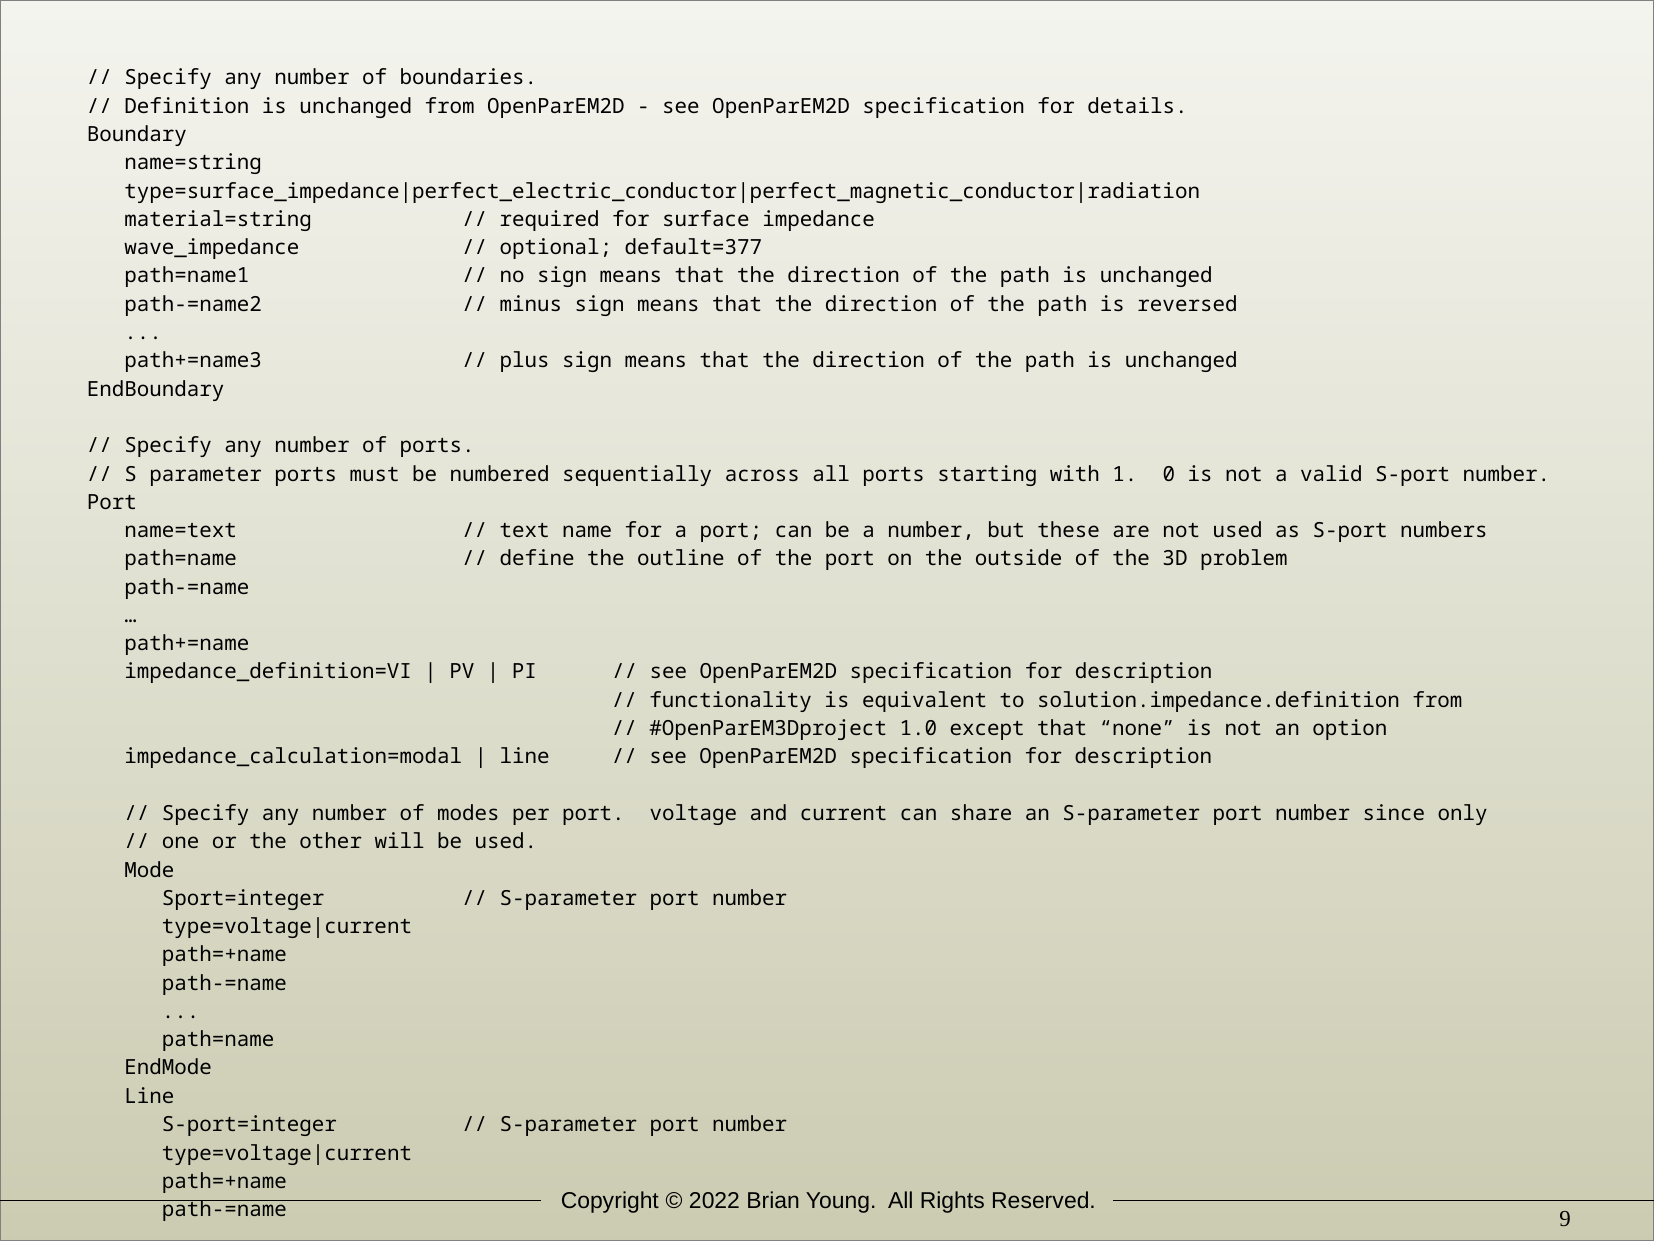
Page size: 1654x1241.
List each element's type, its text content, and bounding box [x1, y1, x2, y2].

list // Specify any number of boundaries. // Definition is unchanged from OpenParEM2D - see OpenParEM2D specification for details. Boundary name=string type=surface_impedance|perfect_electric_conductor|perfect_magnetic_conductor|radiation material=string // required for surface impedance wave_impedance // optional; default=377 path=name1 // no sign means that the direction of the path is unchanged path-=name2 // minus sign means that the direction of the path is reversed ... path+=name3 // plus sign means that the direction of the path is unchanged EndBoundary // Specify any number of ports. // S parameter ports must be numbered sequentially across all ports starting with 1. 0 is not a valid S-port number. Port name=text // text name for a port; can be a number, but these are not used as S-port numbers path=name // define the outline of the port on the outside of the 3D problem path-=name … path+=name impedance_definition=VI | PV | PI // see OpenParEM2D specification for description // functionality is equivalent to solution.impedance.definition from // #OpenParEM3Dproject 1.0 except that “none” is not an option impedance_calculation=modal | line // see OpenParEM2D specification for description // Specify any number of modes per port. voltage and current can share an S-parameter port number since only // one or the other will be used. Mode Sport=integer // S-parameter port number type=voltage|current path=+name path-=name ... path=name EndMode Line S-port=integer // S-parameter port number type=voltage|current path=+name path-=name ... path=name EndLine EndPort [86, 62, 1576, 1204]
